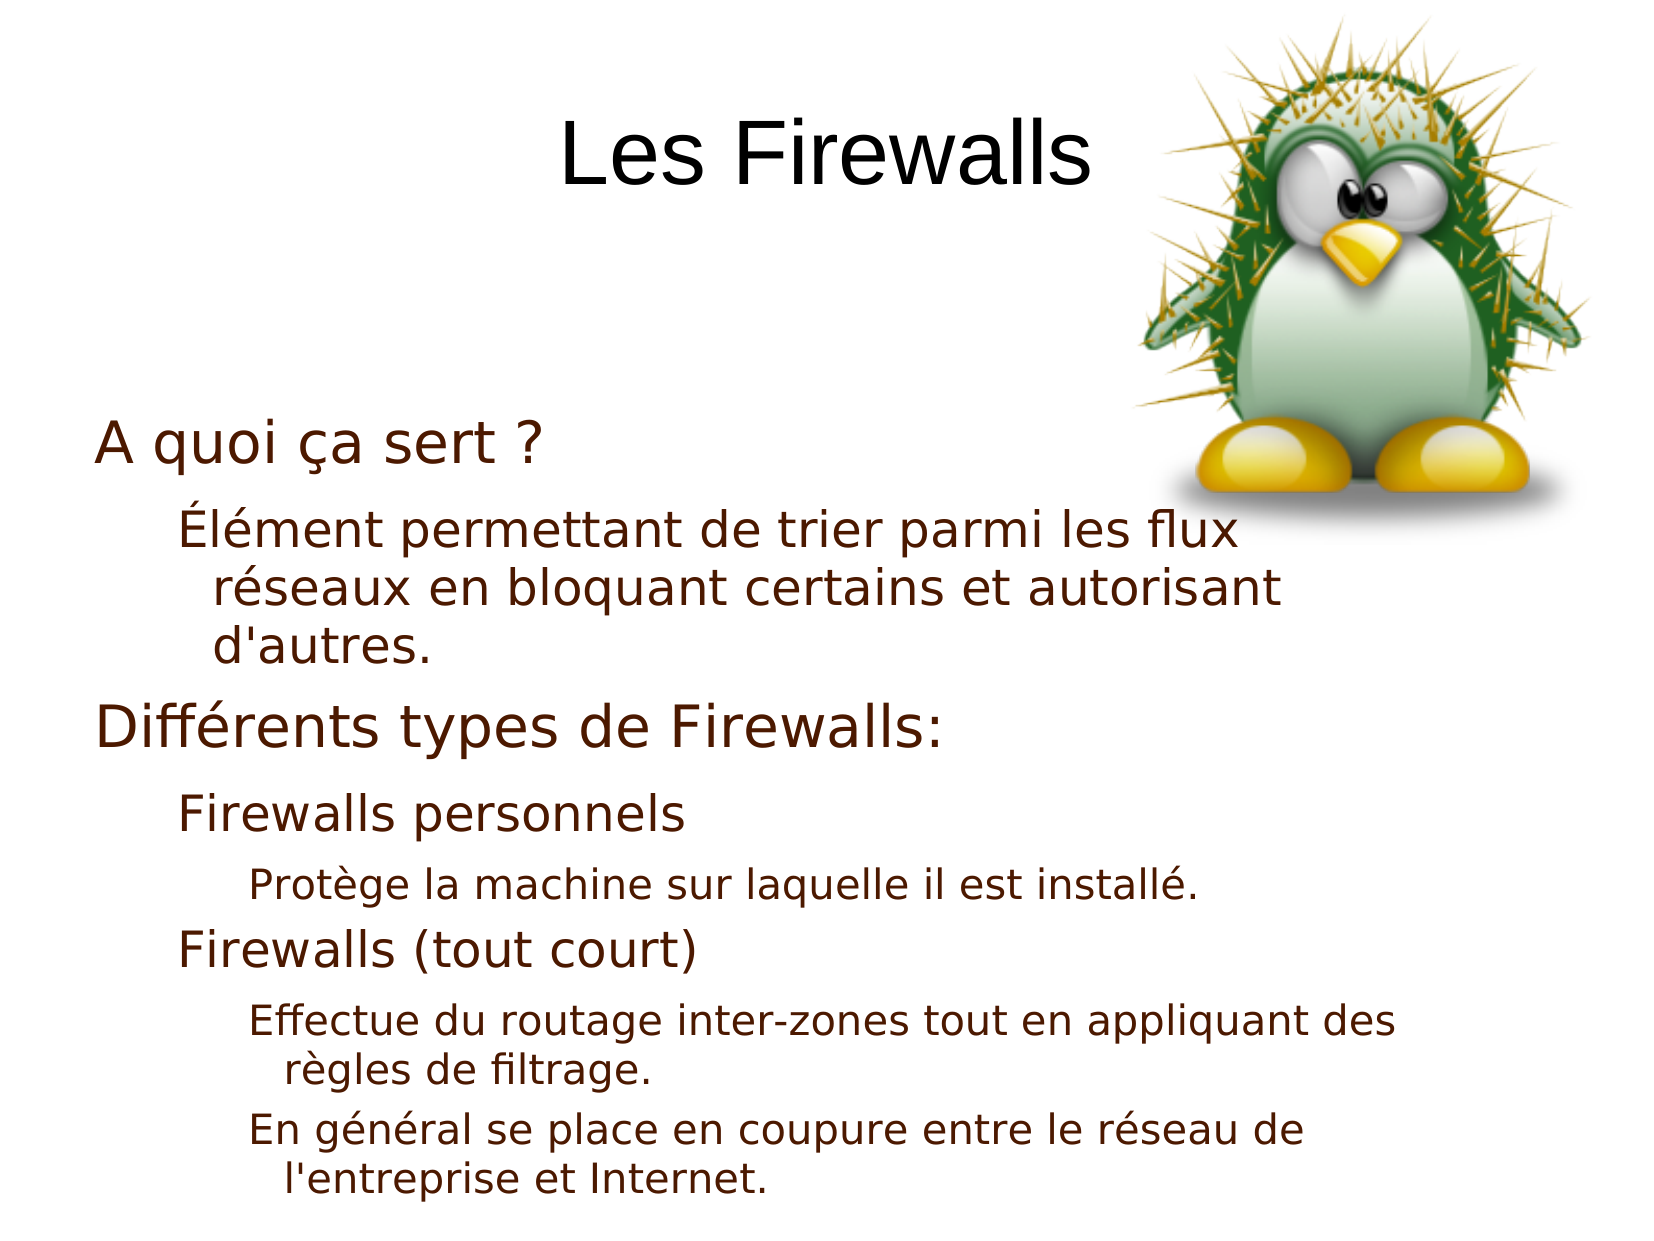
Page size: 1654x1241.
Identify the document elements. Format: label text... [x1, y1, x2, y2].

list A quoi ça sert ? Élément permettant de trier parmi les flux réseaux en bloquant certains et autorisant d'autres. Différents types de Firewalls: Firewalls personnels Protège la machine sur laquelle il est installé. Firewalls (tout court) Effectue du routage inter-zones tout en appliquant des règles de filtrage. En général se place en coupure entre le réseau de l'entreprise et Internet. [0, 409, 1413, 1203]
picture [1096, 11, 1630, 545]
title Les Firewalls [82, 49, 1096, 257]
